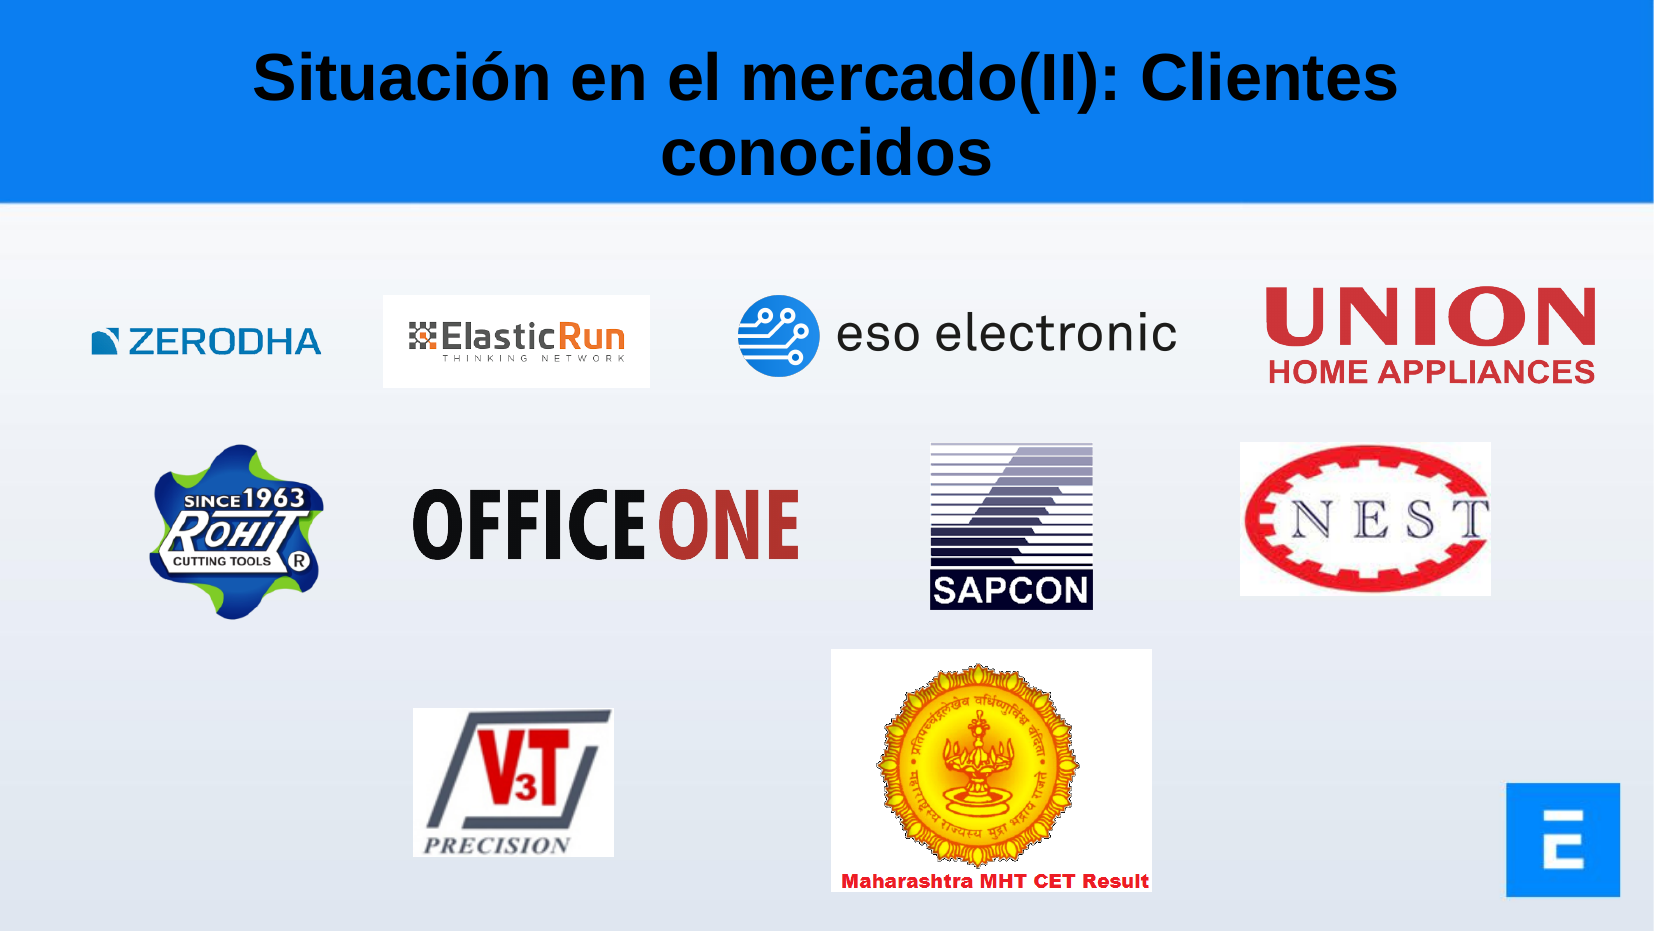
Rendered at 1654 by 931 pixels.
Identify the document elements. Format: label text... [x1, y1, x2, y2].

picture [0, 0, 1654, 931]
title Situación en el mercado(II): Clientes conocidos [82, 37, 1571, 193]
